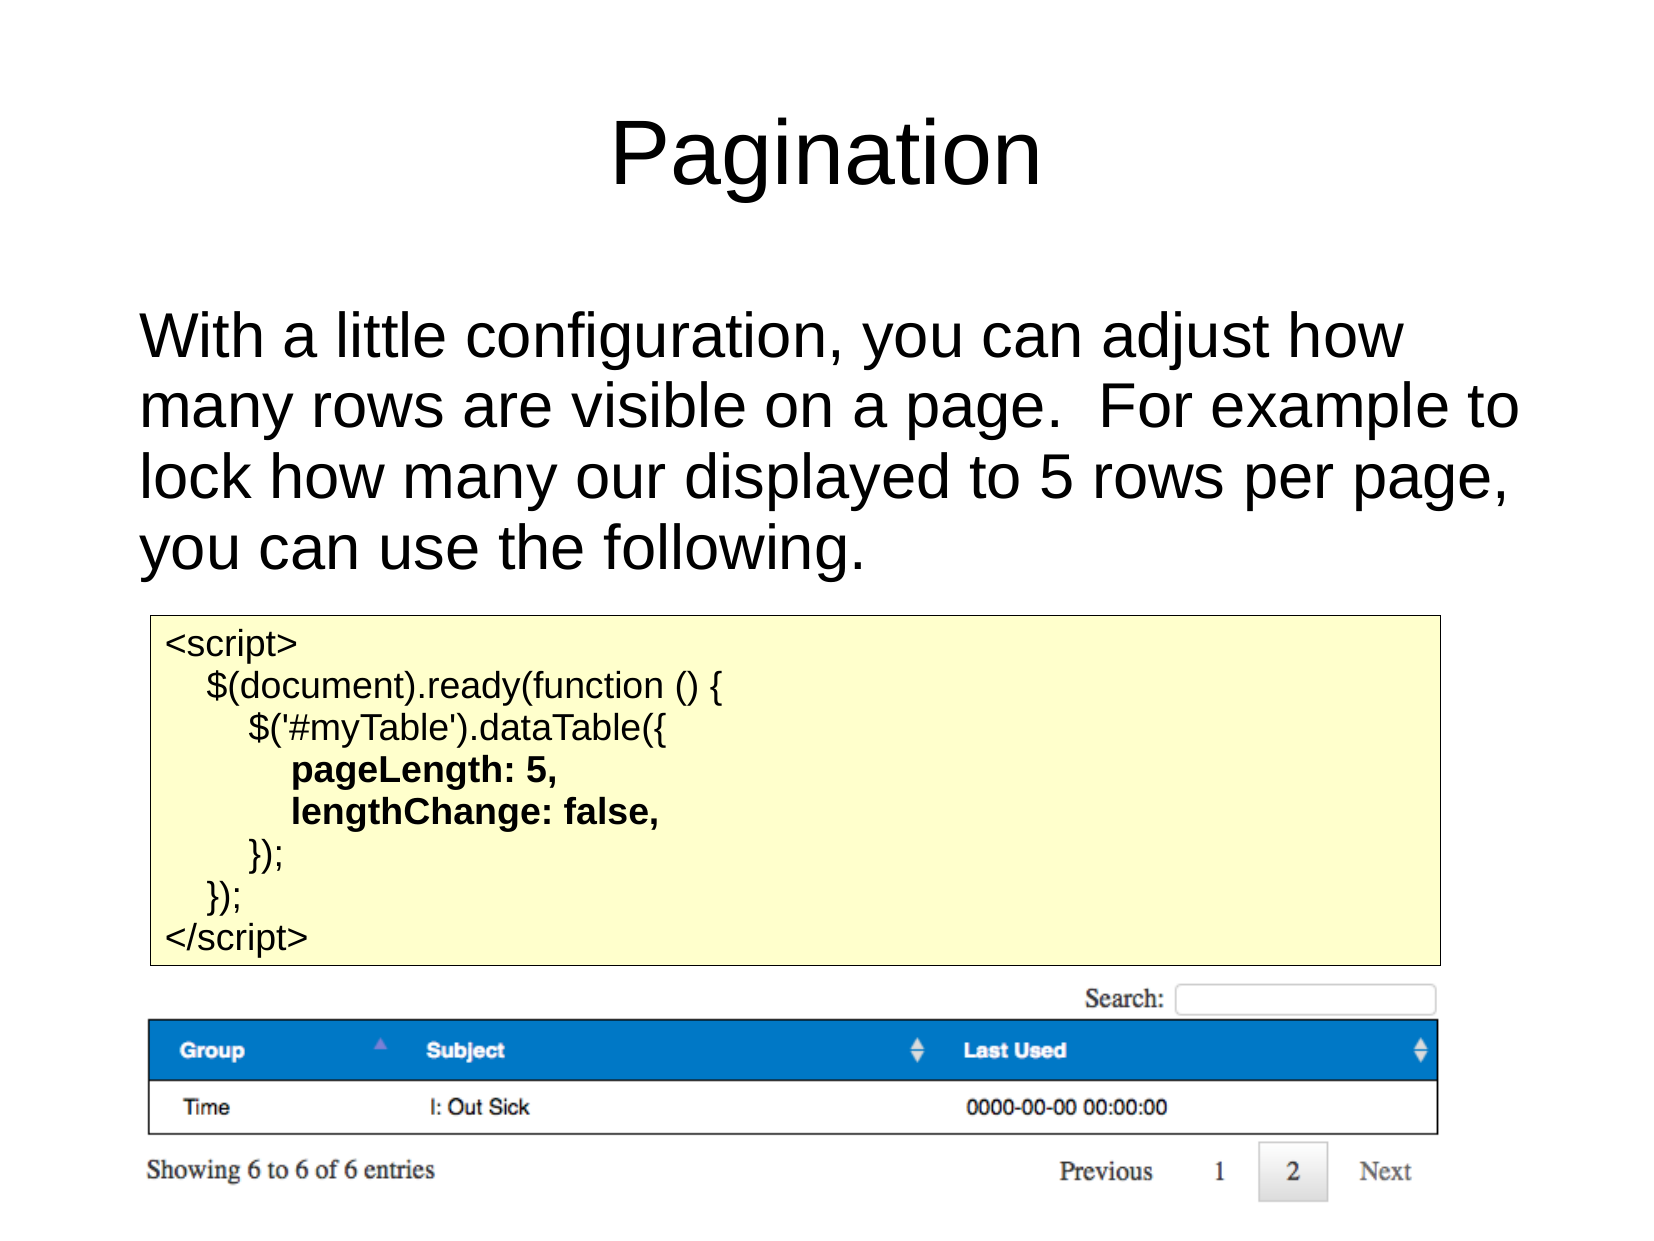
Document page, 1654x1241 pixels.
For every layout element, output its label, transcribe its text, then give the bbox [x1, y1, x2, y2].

text_box <script> $(document).ready(function () { $('#myTable').dataTable({ pageLength: 5, lengthChange: false, }); }); </script> [150, 615, 1441, 963]
list With a little configuration, you can adjust how many rows are visible on a page. For example to lock how many our displayed to 5 rows per page, you can use the following. [71, 300, 1561, 586]
title Pagination [82, 49, 1571, 257]
picture [135, 974, 1447, 1214]
